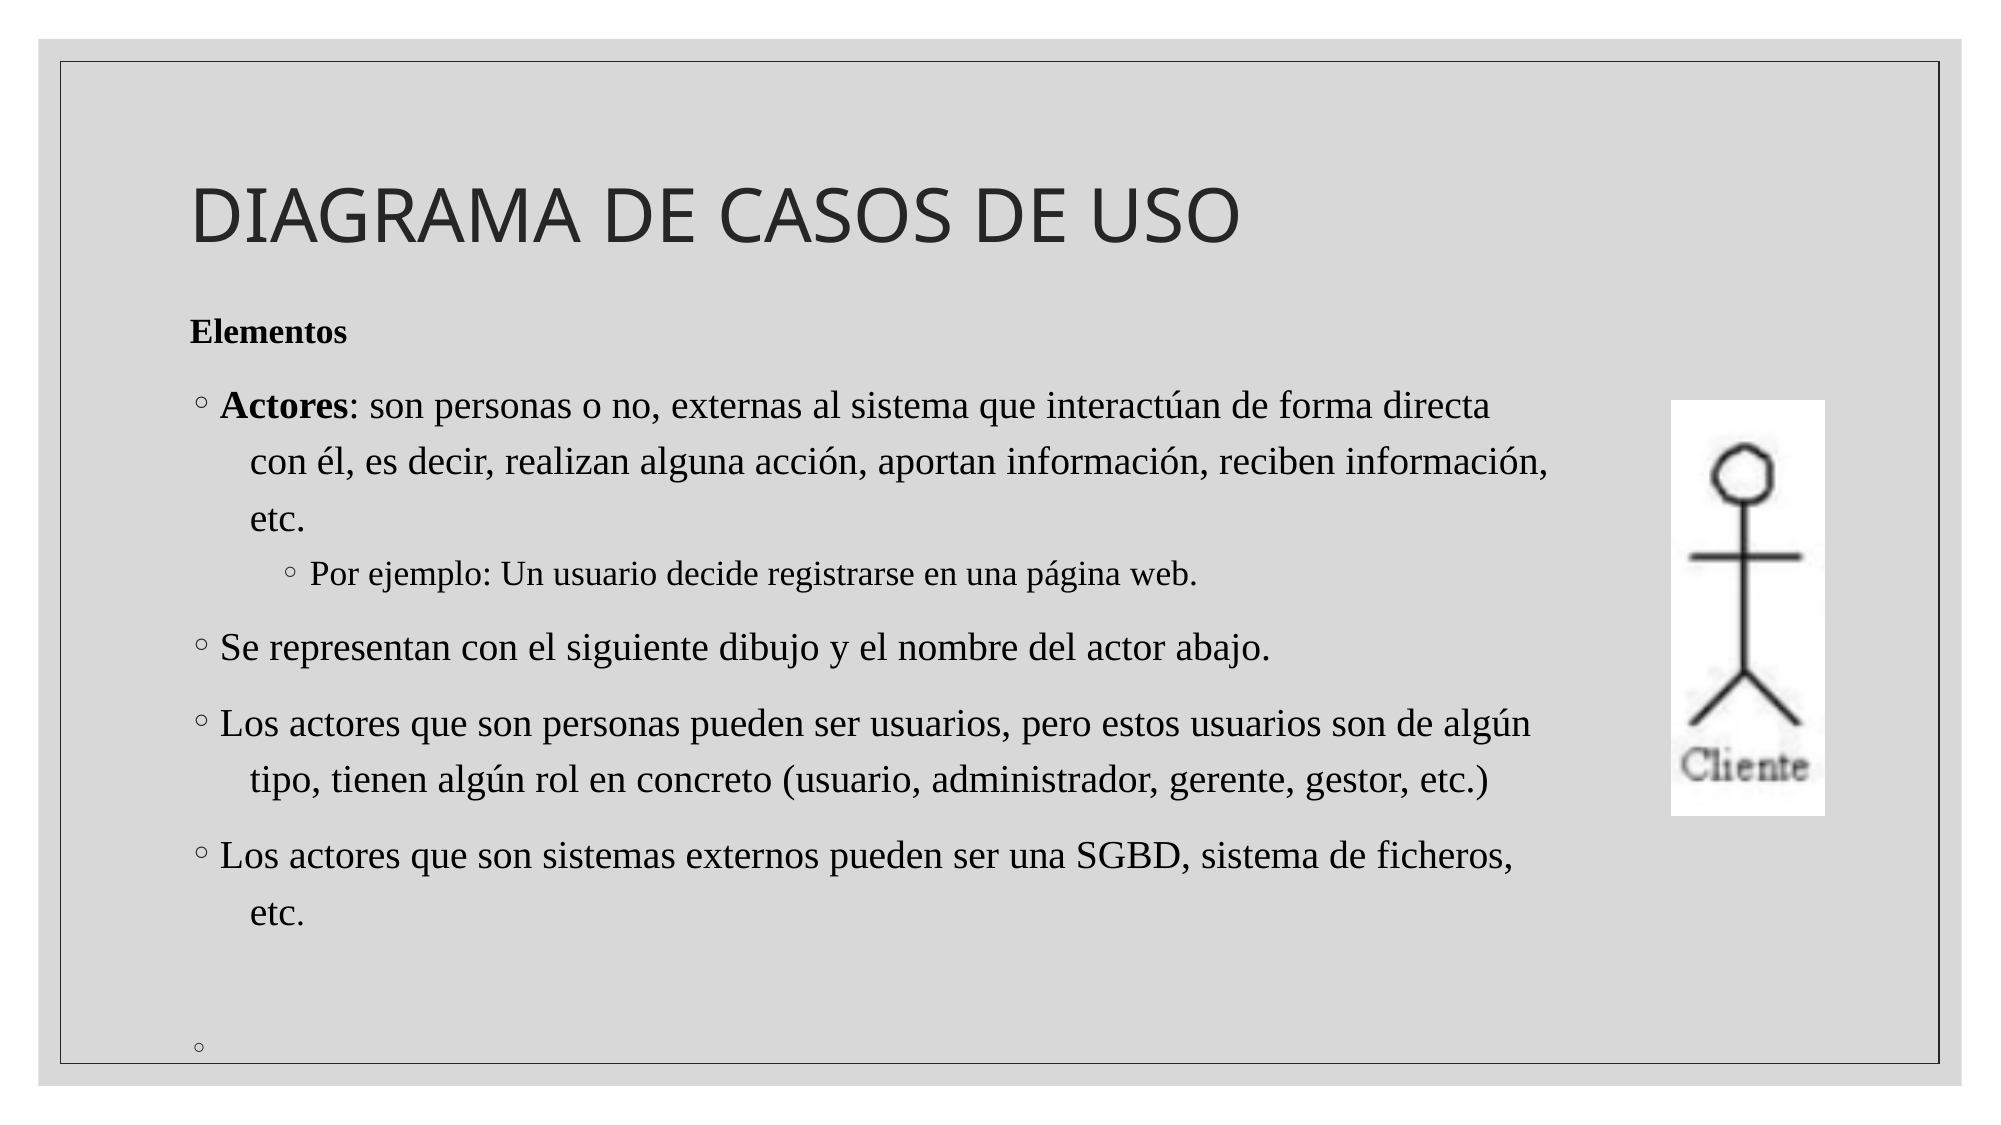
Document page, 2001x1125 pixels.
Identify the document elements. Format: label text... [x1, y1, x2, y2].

title DIAGRAMA DE CASOS DE USO [174, 105, 1825, 331]
picture [1671, 400, 1825, 816]
list Elementos Actores: son personas o no, externas al sistema que interactúan de forma directa con él, es decir, realizan alguna acción, aportan información, reciben información, etc. Por ejemplo: Un usuario decide registrarse en una página web. Se representan con el siguiente dibujo y el nombre del actor abajo. Los actores que son personas pueden ser usuarios, pero estos usuarios son de algún tipo, tienen algún rol en concreto (usuario, administrador, gerente, gestor, etc.) Los actores que son sistemas externos pueden ser una SGBD, sistema de ficheros, etc. [174, 291, 1566, 977]
